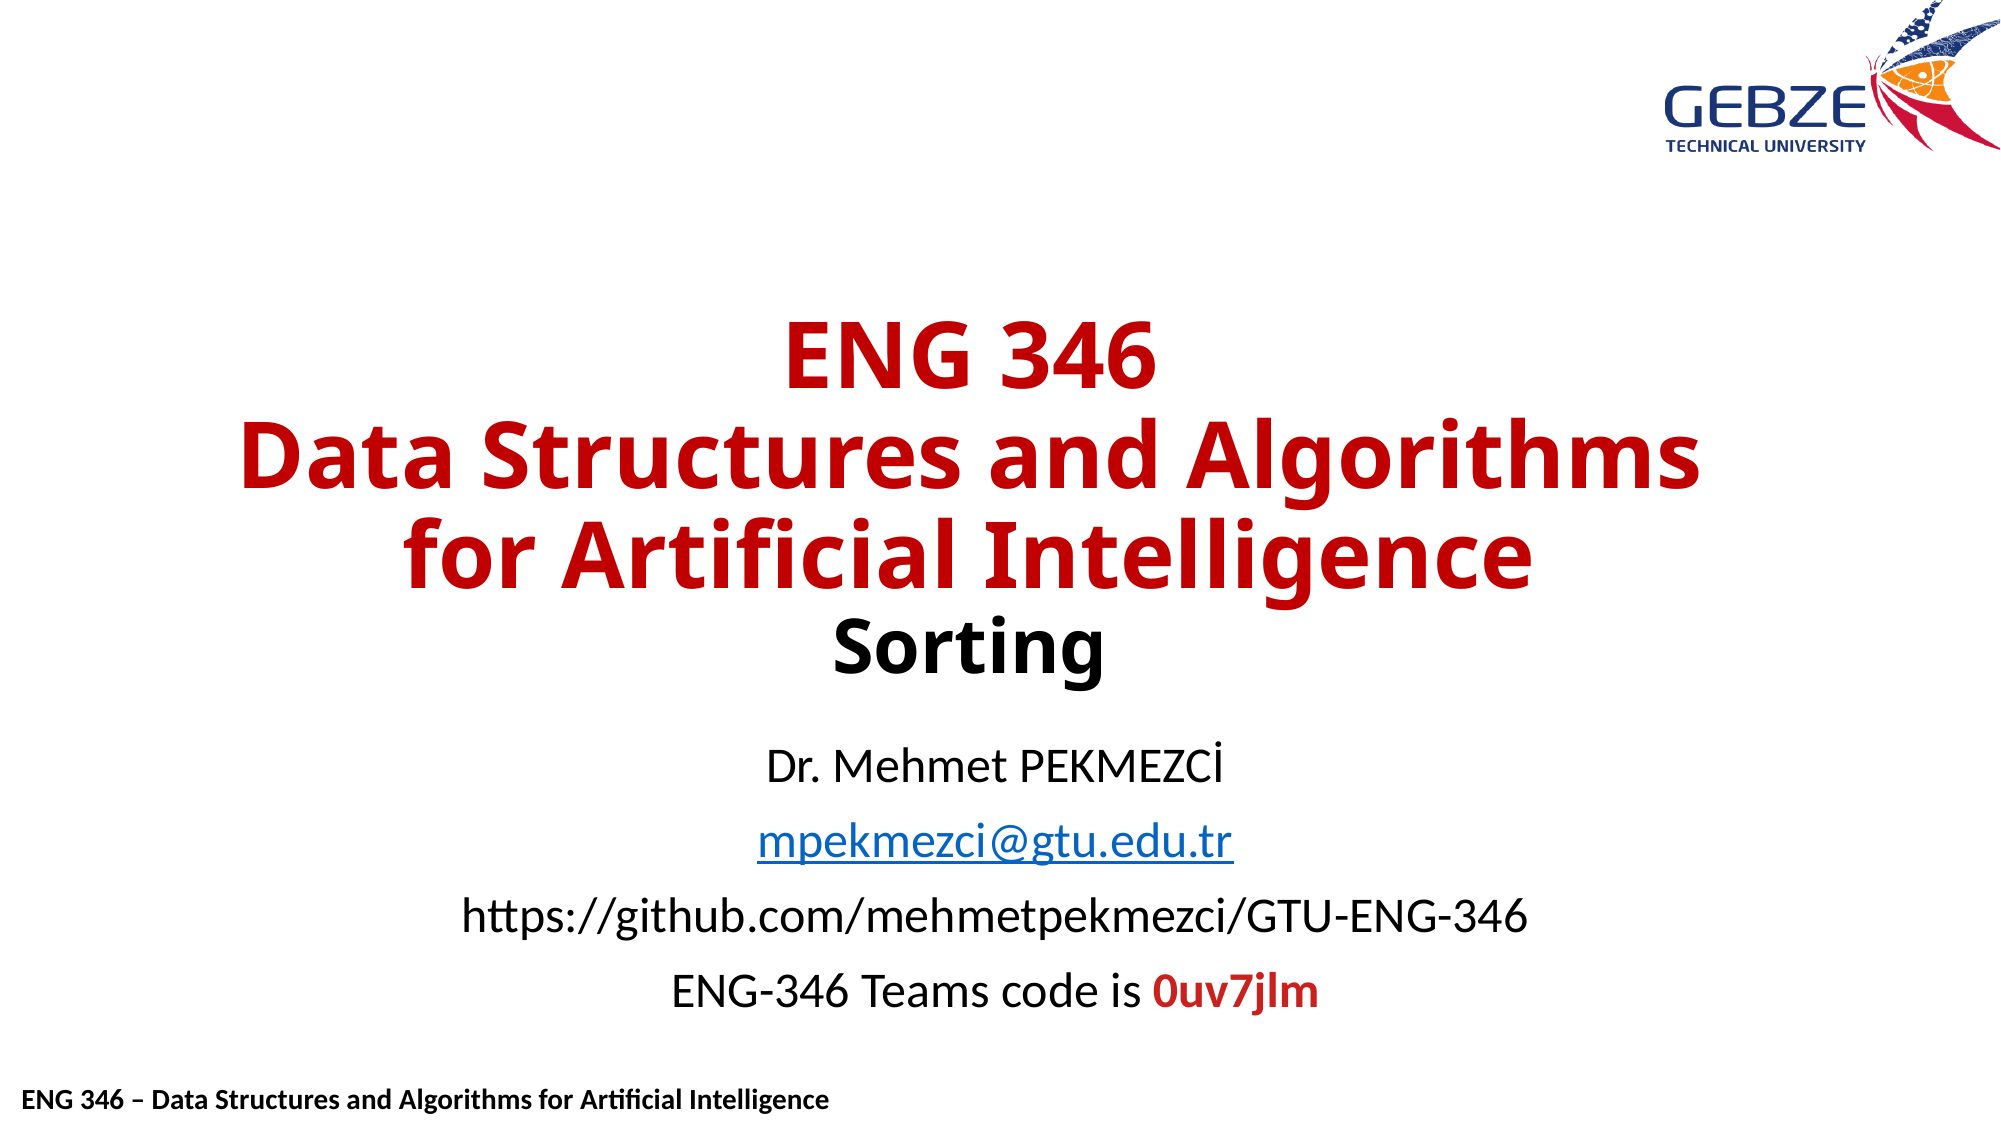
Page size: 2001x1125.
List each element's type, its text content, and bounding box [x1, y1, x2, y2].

title ENG 346 Data Structures and Algorithms for Artificial Intelligence Sorting [219, 205, 1720, 698]
subtitle Dr. Mehmet PEKMEZCİ mpekmezci@gtu.edu.tr https://github.com/mehmetpekmezci/GTU-ENG-346 ENG-346 Teams code is 0uv7jlm [245, 731, 1746, 897]
picture [1665, 0, 2001, 152]
